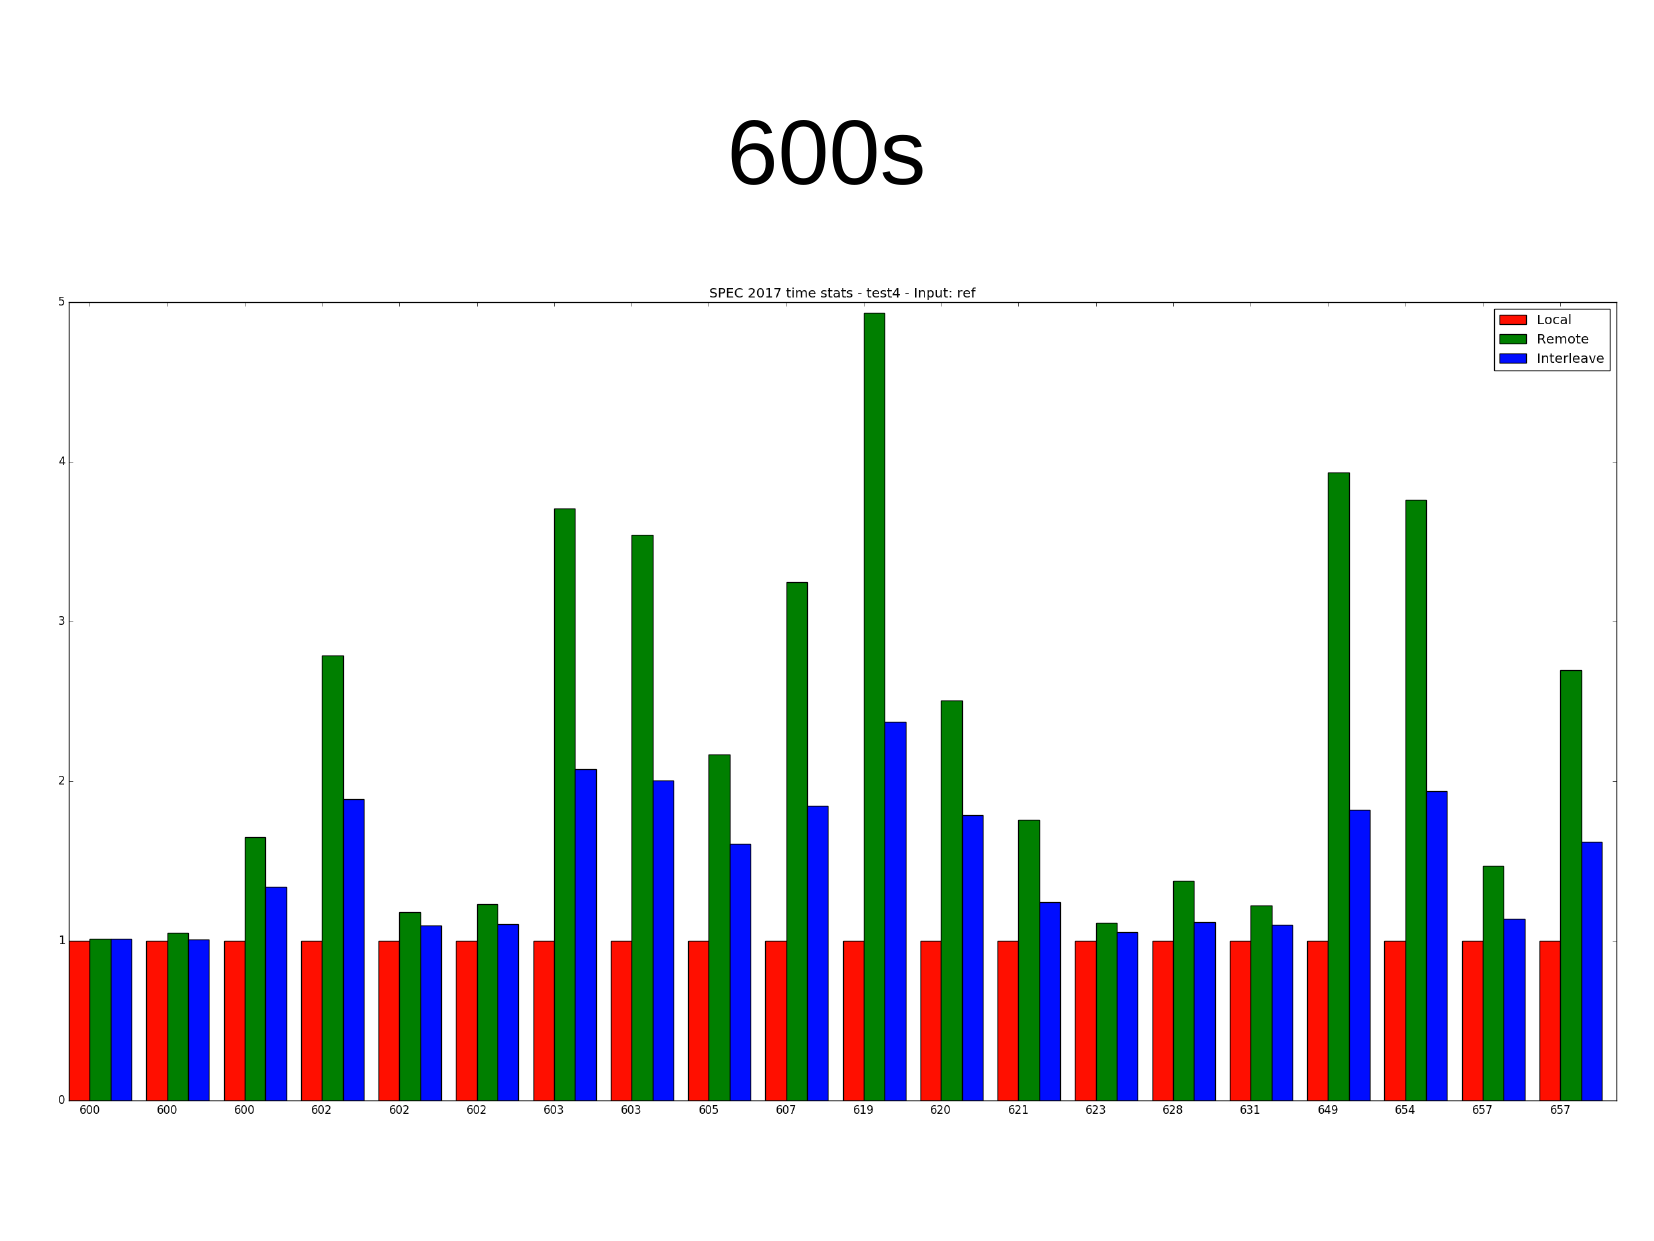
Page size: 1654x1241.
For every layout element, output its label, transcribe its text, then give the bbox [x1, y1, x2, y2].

picture [0, 202, 1654, 1201]
title 600s [82, 49, 1571, 202]
